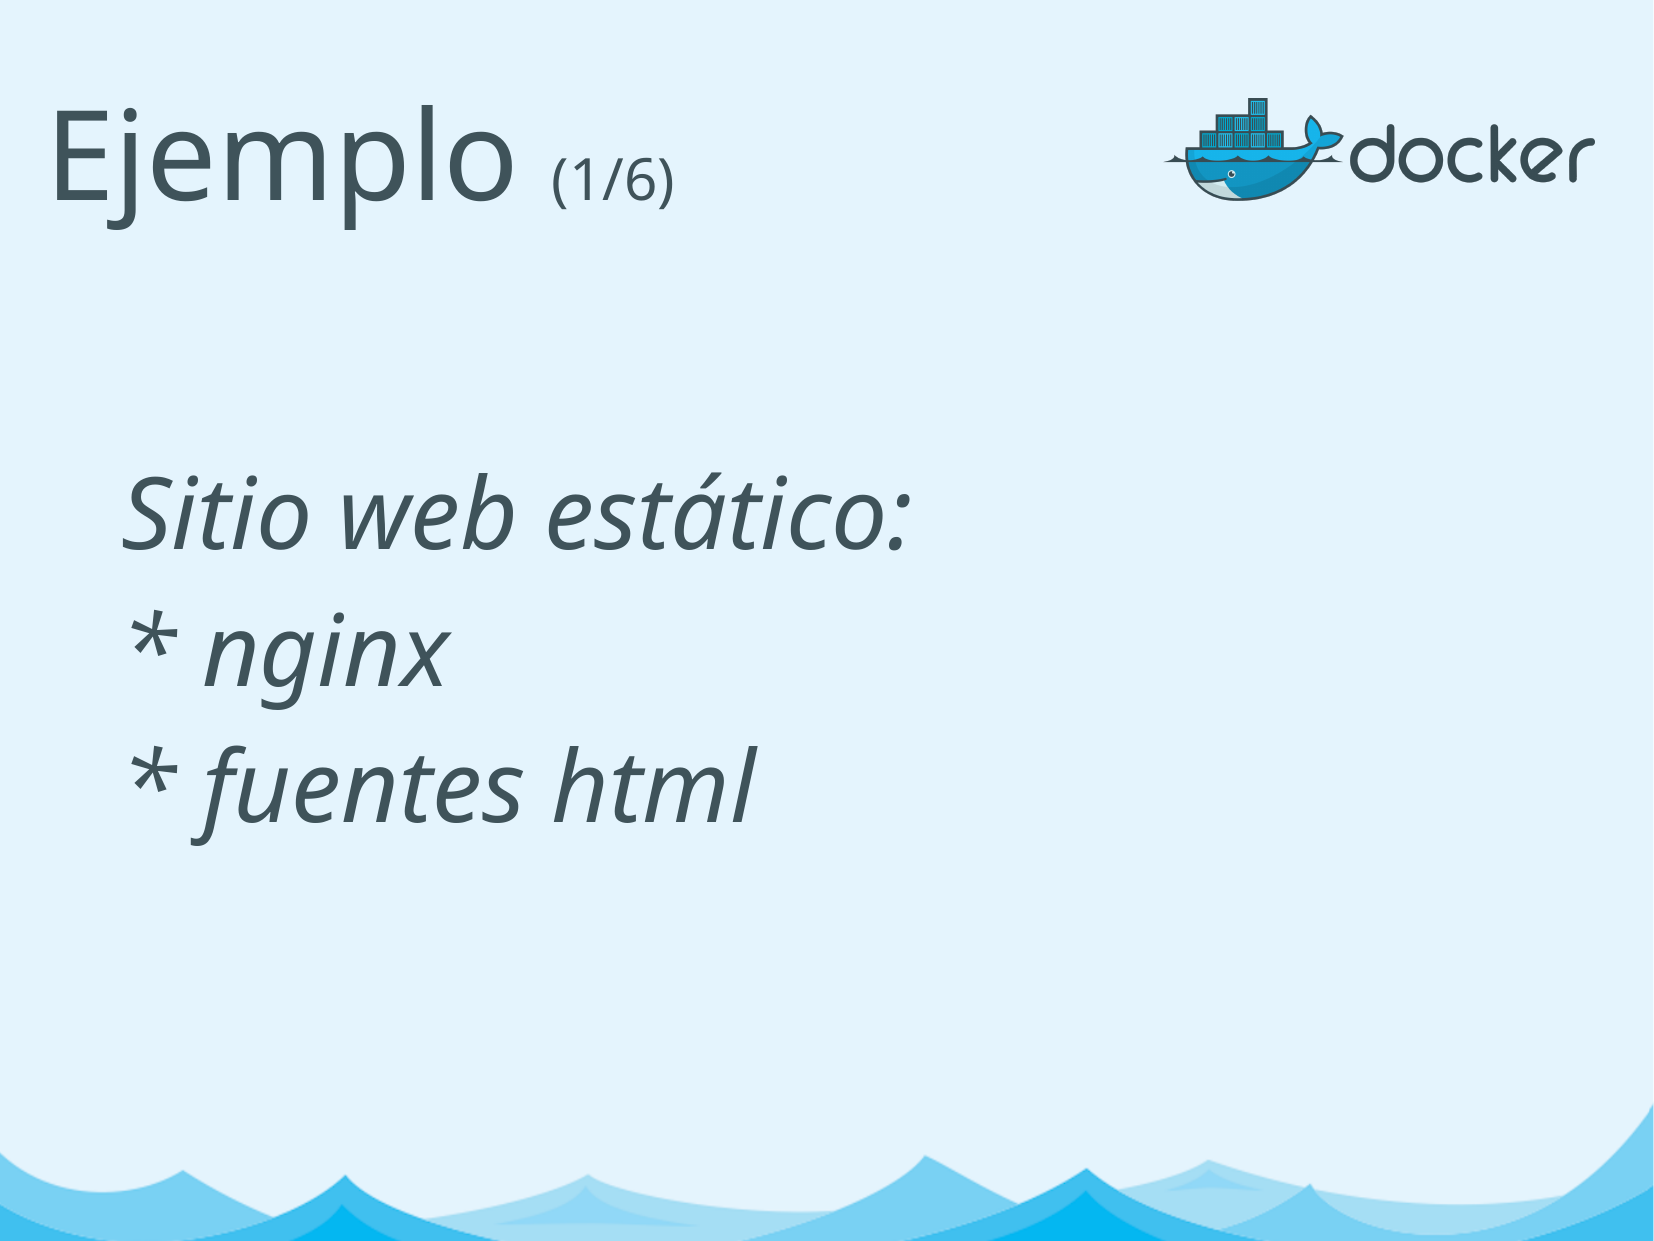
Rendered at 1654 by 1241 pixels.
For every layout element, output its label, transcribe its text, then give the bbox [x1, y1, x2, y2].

text_box Sitio web estático: * nginx * fuentes html [106, 435, 1583, 877]
picture [0, 1101, 1654, 1241]
picture [1163, 98, 1595, 201]
text_box Ejemplo (1/6) [30, 59, 630, 252]
